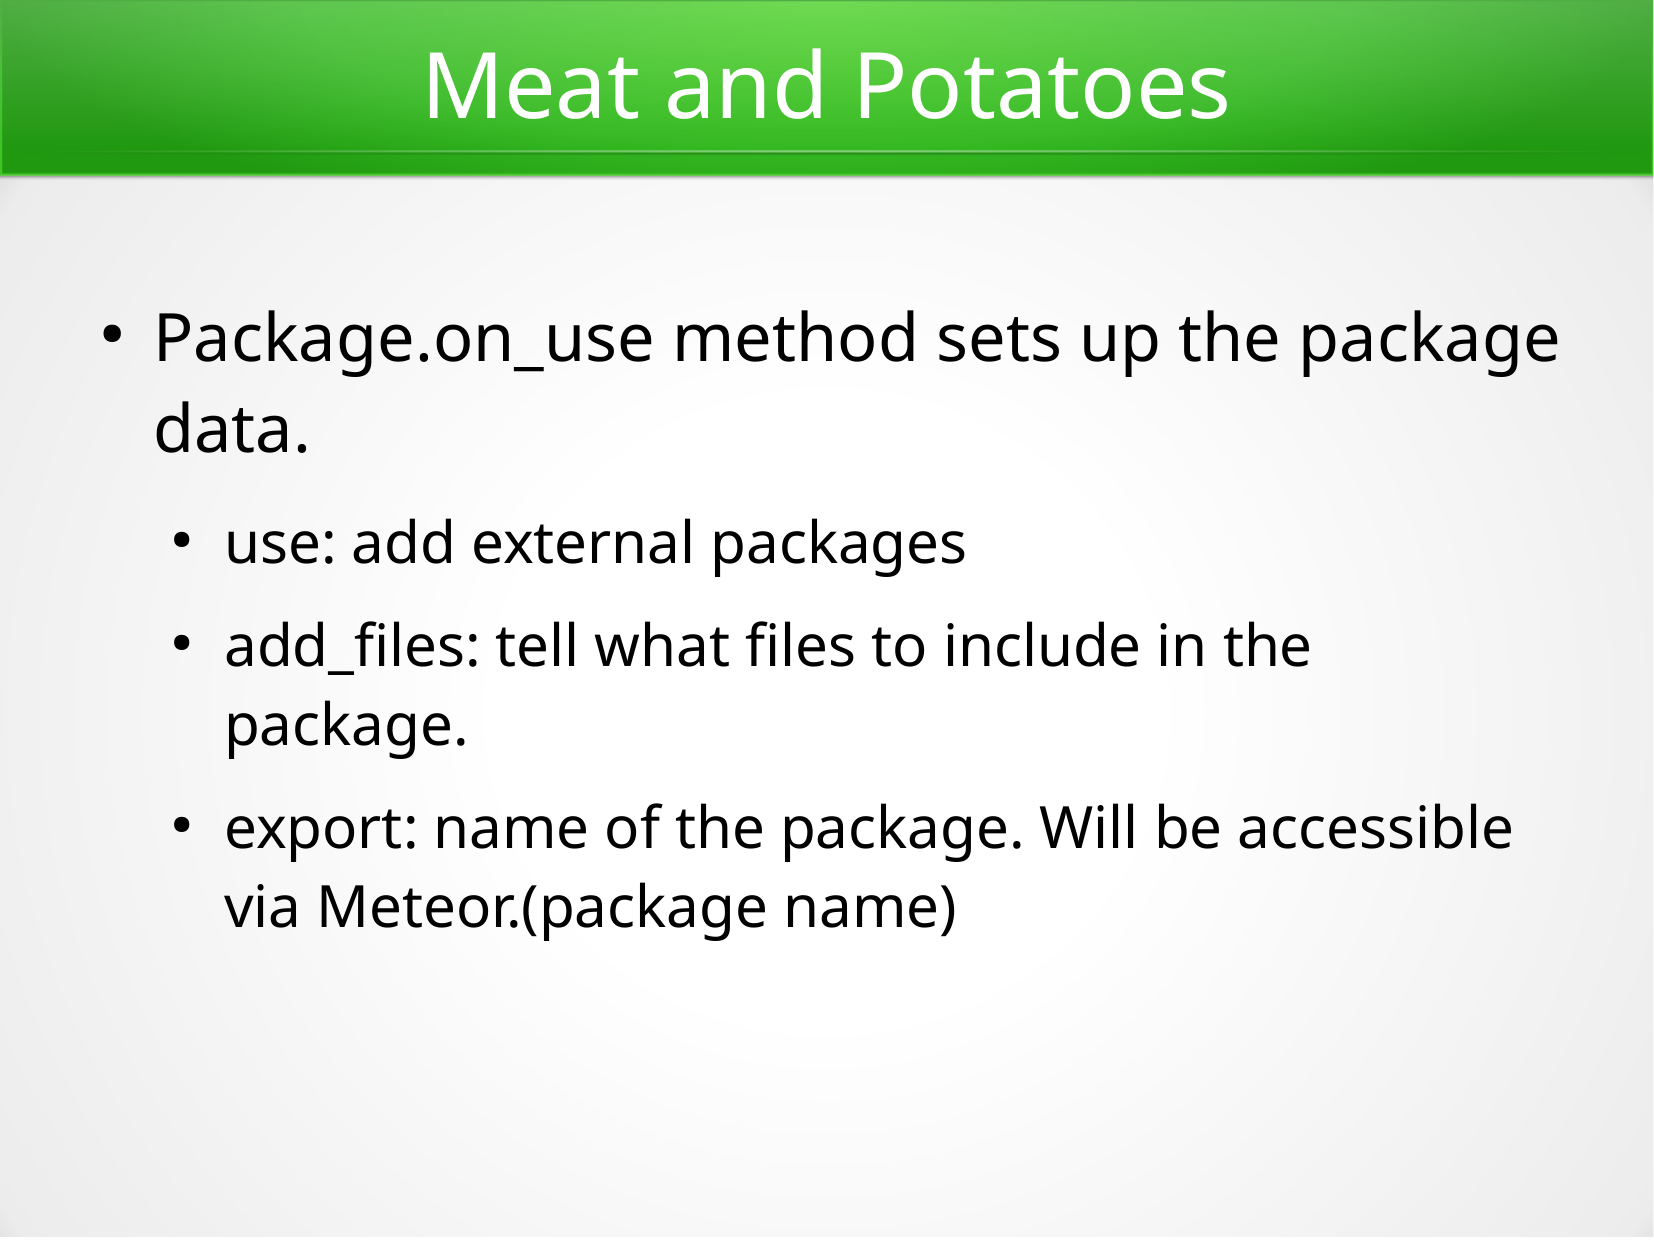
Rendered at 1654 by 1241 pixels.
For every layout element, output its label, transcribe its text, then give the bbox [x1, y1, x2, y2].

list Package.on_use method sets up the package data. use: add external packages add_files: tell what files to include in the package. export: name of the package. Will be accessible via Meteor.(package name) [82, 290, 1571, 1010]
picture [0, 0, 1654, 1237]
title Meat and Potatoes [82, 11, 1571, 154]
